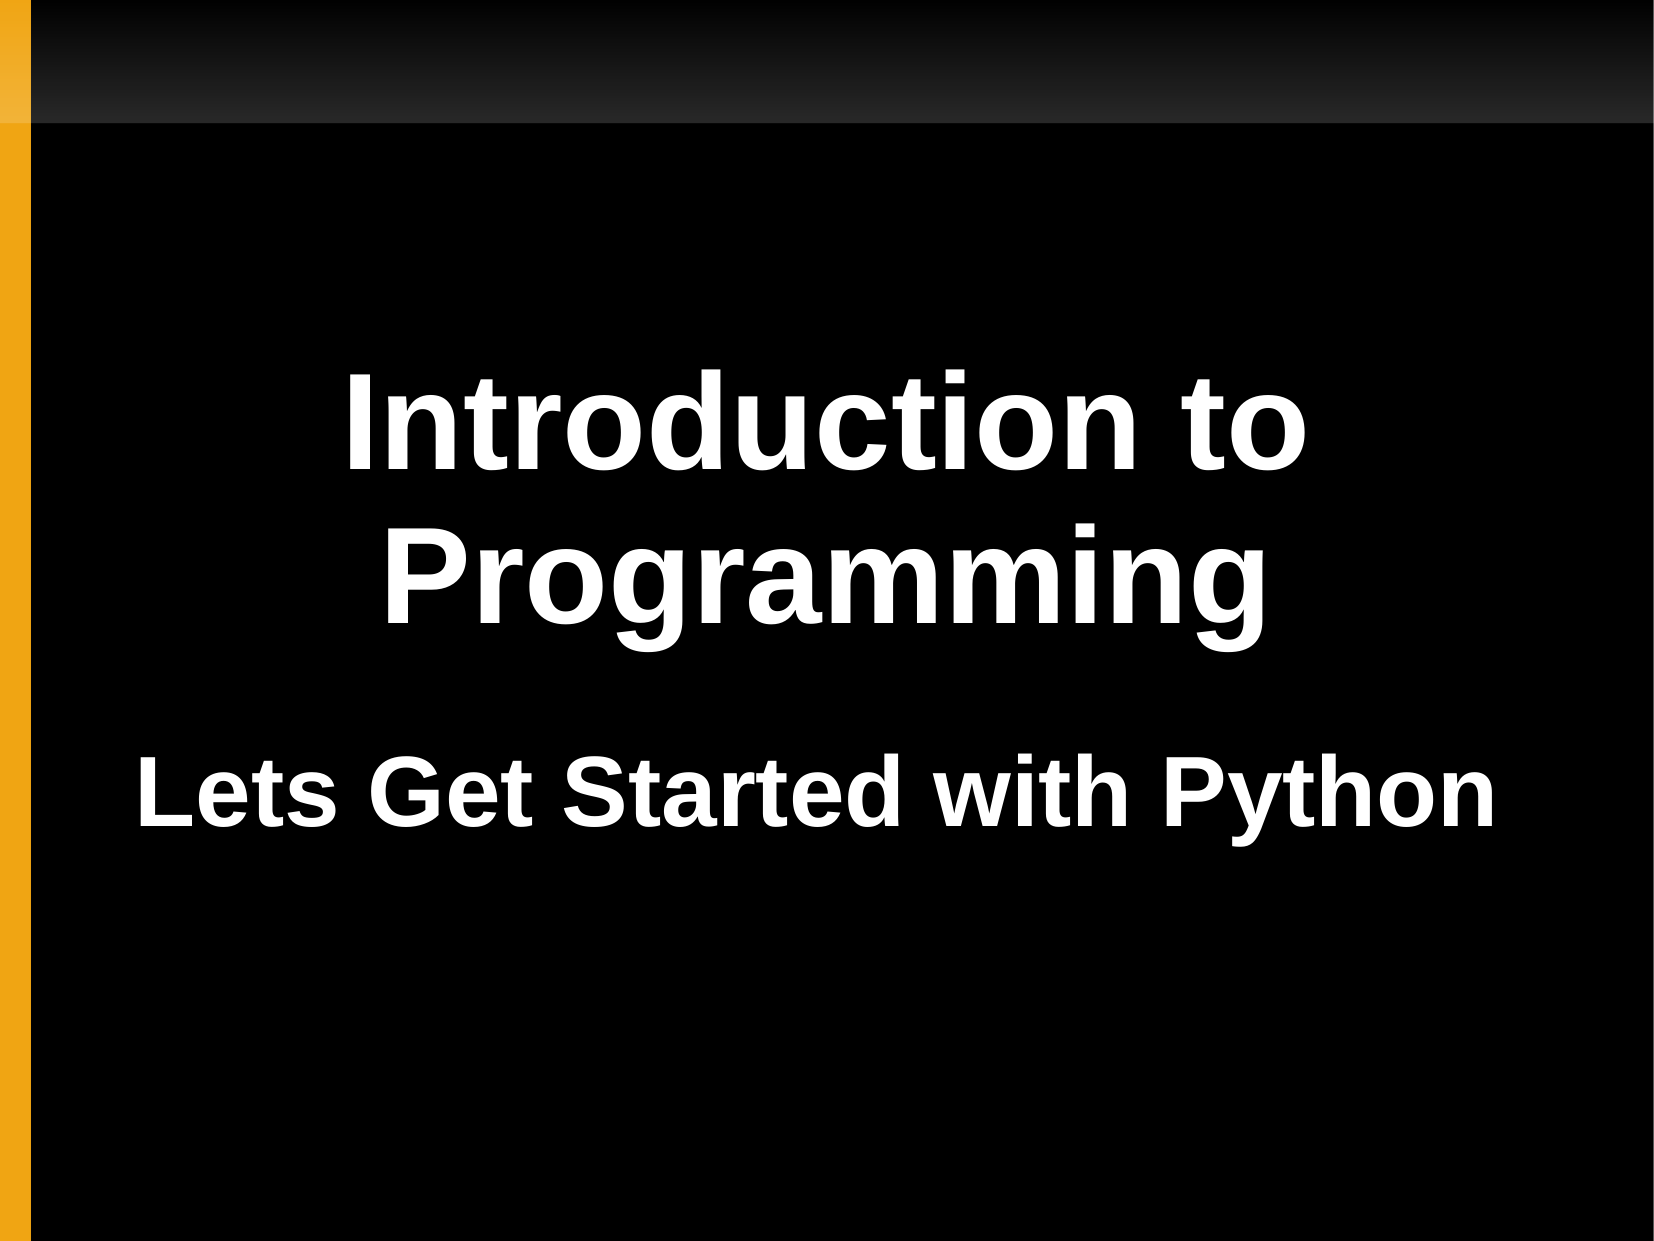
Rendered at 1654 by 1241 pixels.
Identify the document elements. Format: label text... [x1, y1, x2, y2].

title Introduction to Programming [90, 345, 1564, 653]
text_box Lets Get Started with Python [120, 728, 1516, 856]
picture [0, 0, 1654, 1241]
